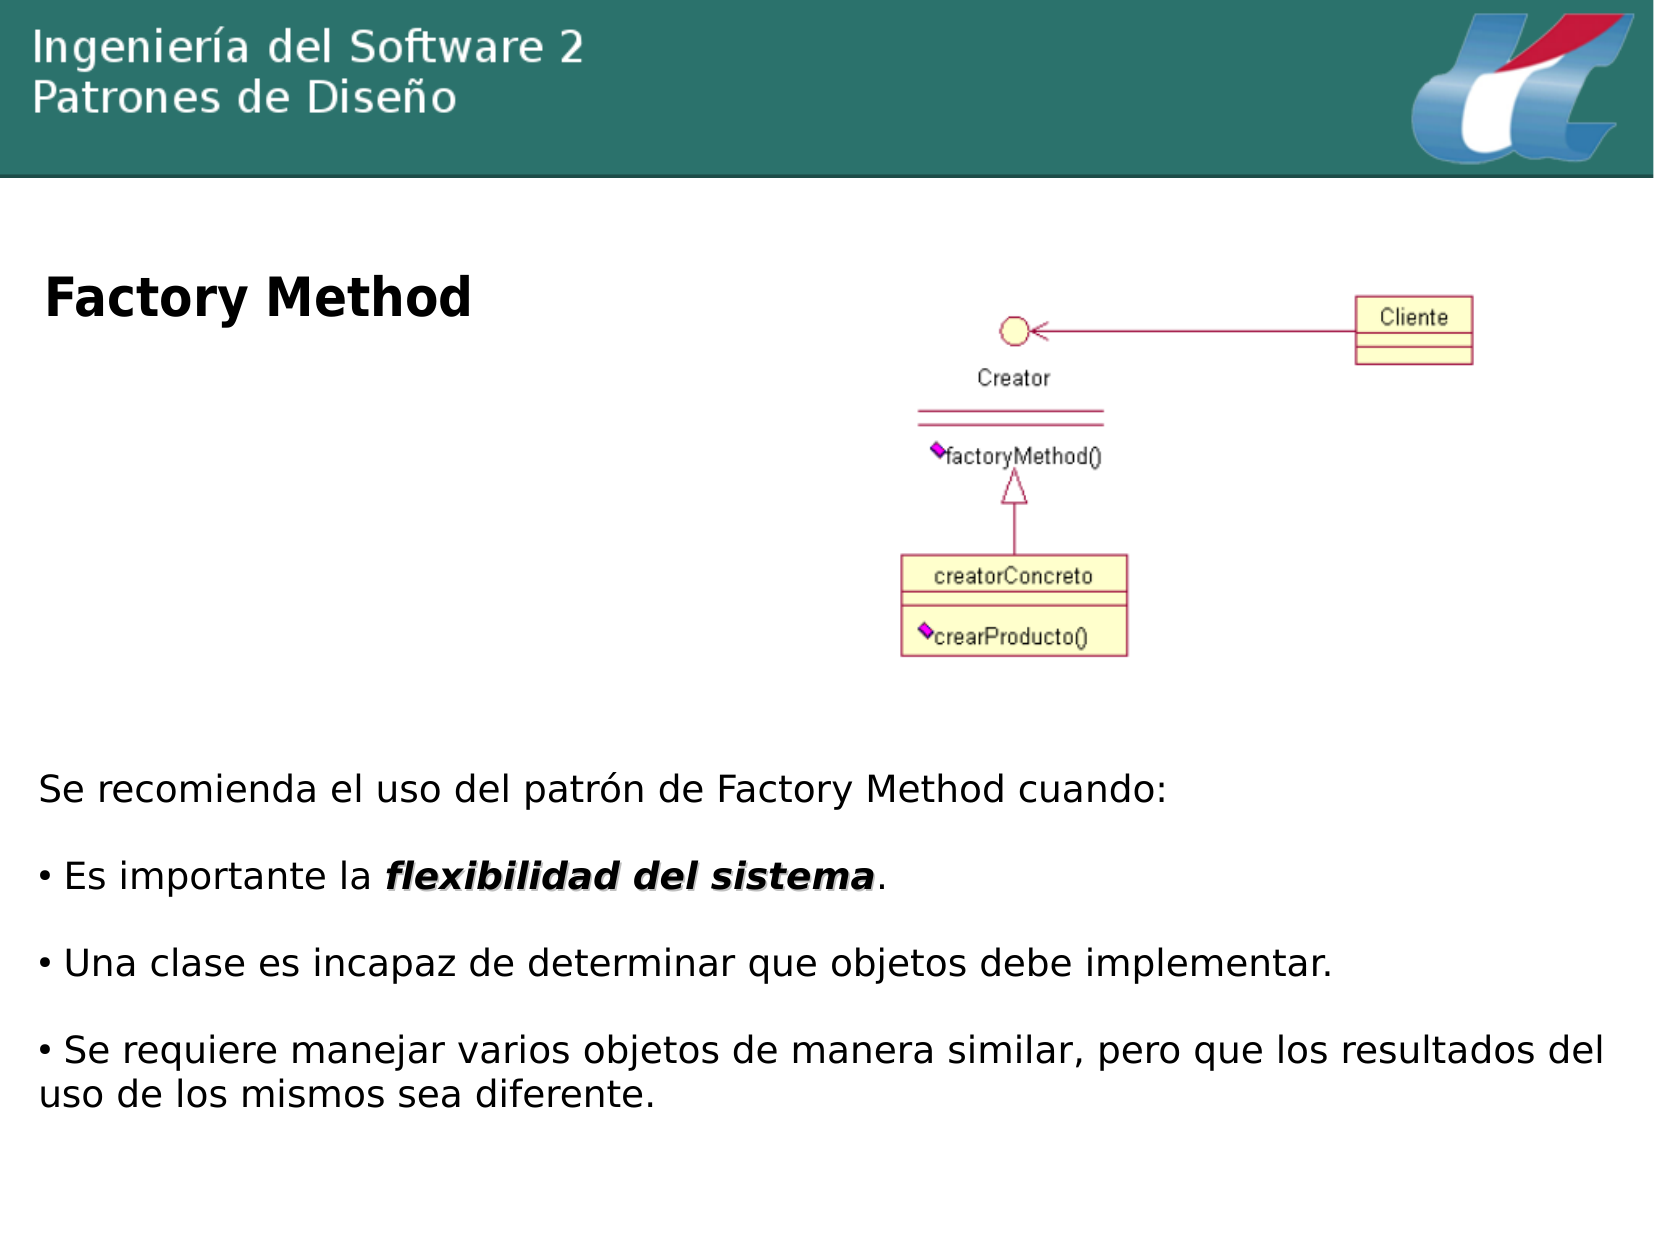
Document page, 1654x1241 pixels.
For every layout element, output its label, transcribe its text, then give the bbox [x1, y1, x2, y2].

text_box Se recomienda el uso del patrón de Factory Method cuando: Es importante la flexibilidad del sistema. Una clase es incapaz de determinar que objetos debe implementar. Se requiere manejar varios objetos de manera similar, pero que los resultados del uso de los mismos sea diferente. [23, 760, 1654, 1124]
picture [0, 0, 1654, 178]
text_box Factory Method [29, 259, 1625, 337]
picture [885, 265, 1568, 676]
